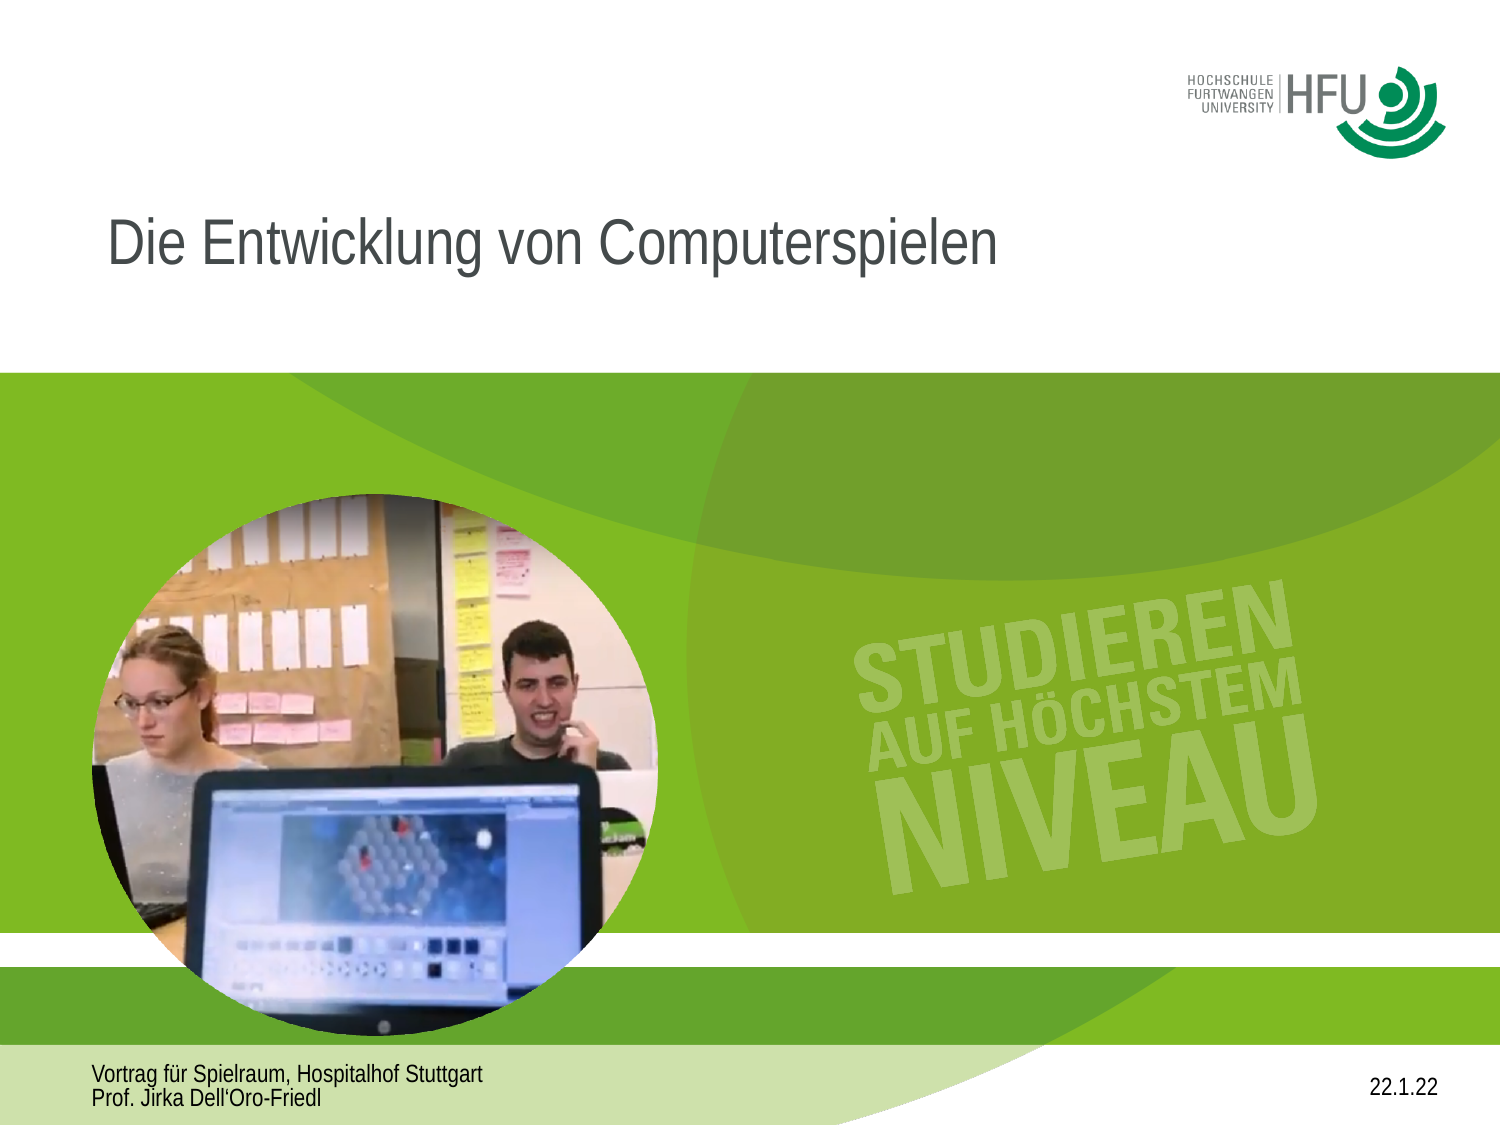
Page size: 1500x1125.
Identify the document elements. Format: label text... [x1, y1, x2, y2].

picture [0, 372, 1500, 1125]
picture [1166, 53, 1454, 164]
title Die Entwicklung von Computerspielen [92, 208, 1368, 346]
